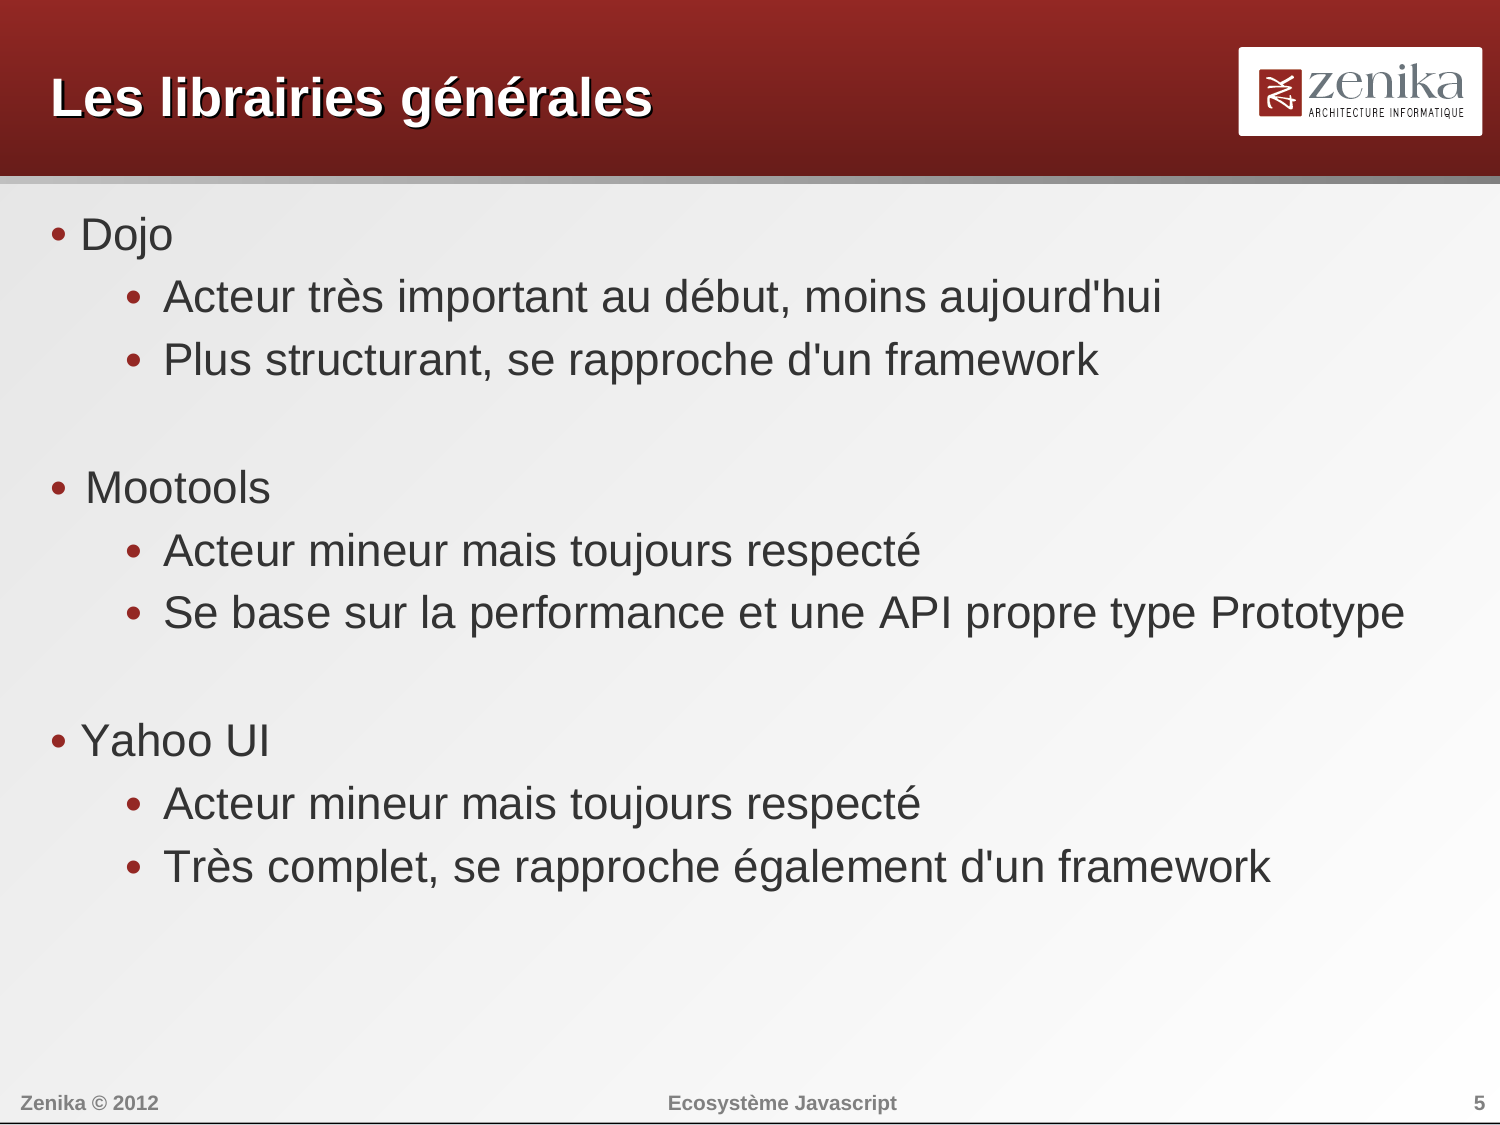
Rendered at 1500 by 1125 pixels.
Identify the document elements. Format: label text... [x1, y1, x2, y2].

title Les librairies générales [50, 3, 1206, 192]
picture [1257, 58, 1464, 125]
list Dojo Acteur très important au début, moins aujourd'hui Plus structurant, se rapproche d'un framework Mootools Acteur mineur mais toujours respecté Se base sur la performance et une API propre type Prototype Yahoo UI Acteur mineur mais toujours respecté Très complet, se rapproche également d'un framework [50, 208, 1435, 893]
